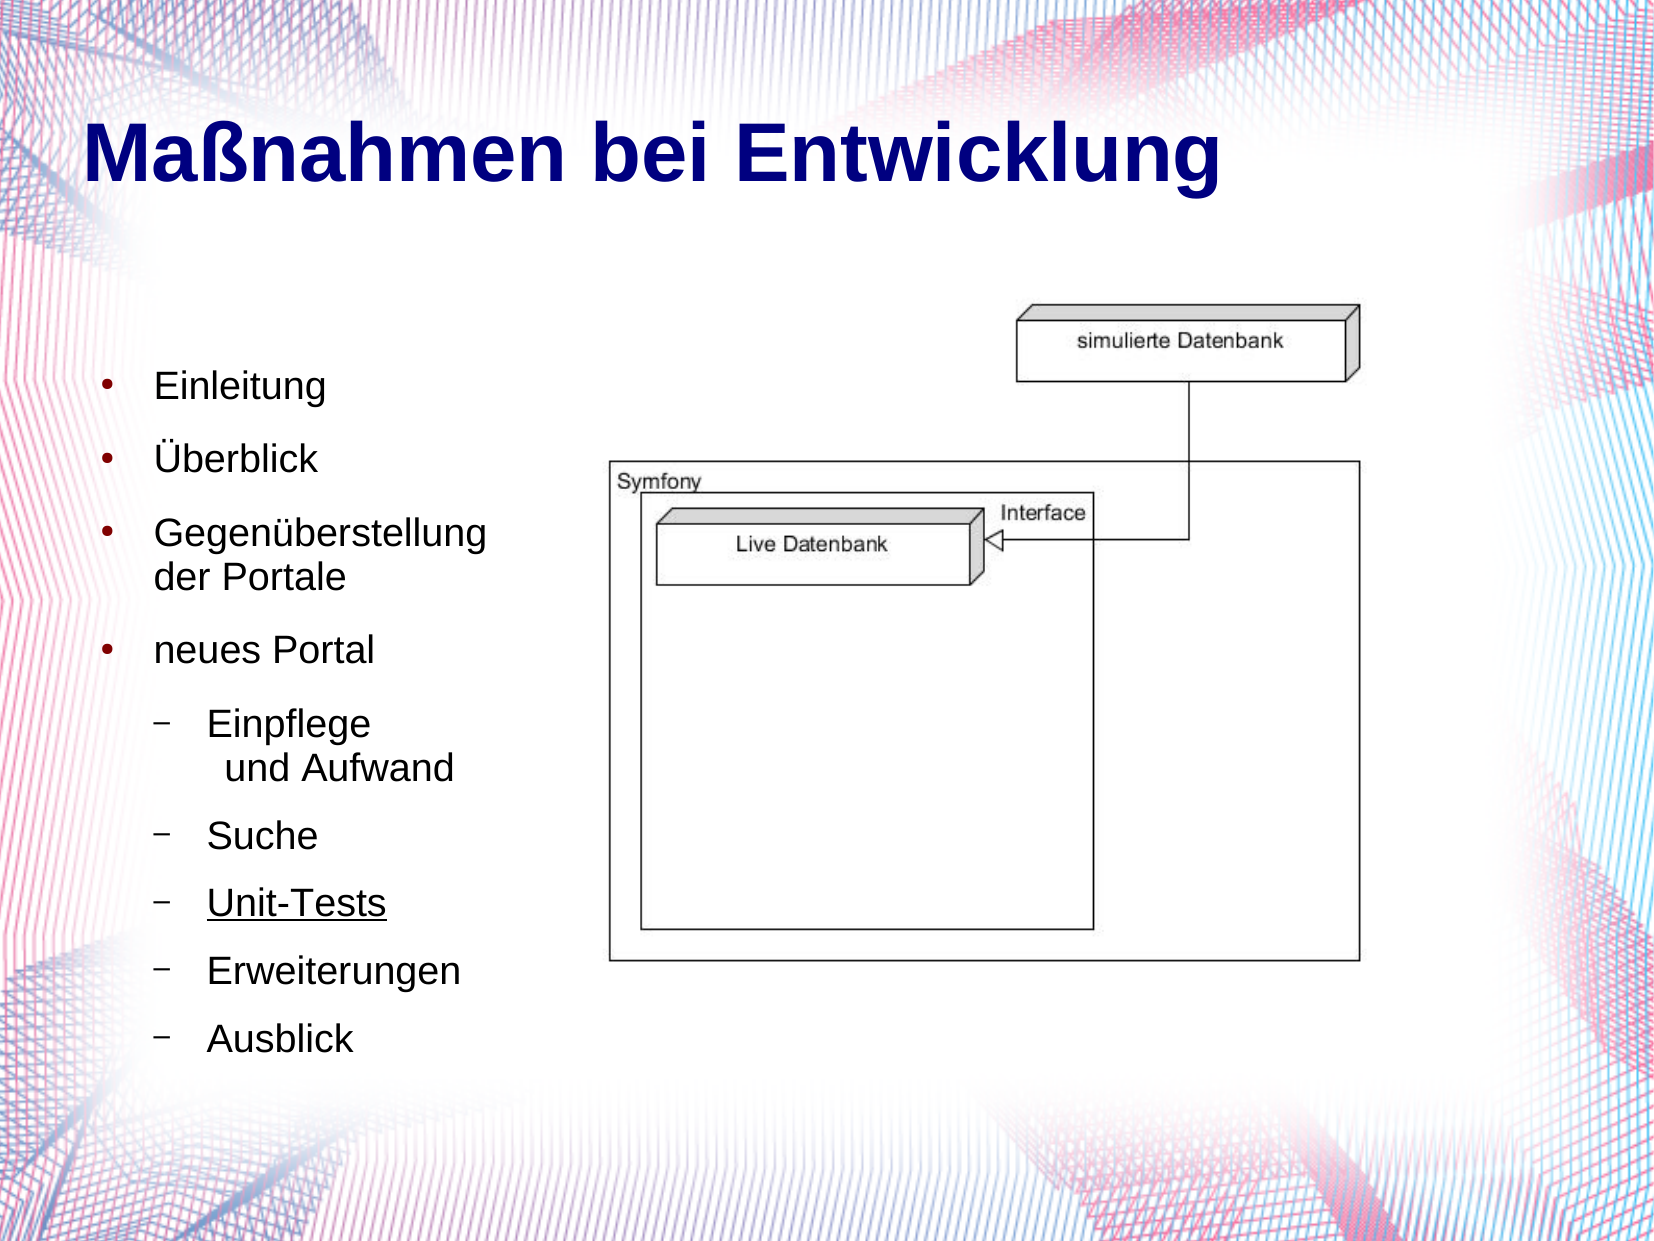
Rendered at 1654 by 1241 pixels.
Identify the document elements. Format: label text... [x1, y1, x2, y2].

list Einleitung Überblick Gegenüberstellung der Portale neues Portal Einpflege und Aufwand Suche Unit-Tests Erweiterungen Ausblick [82, 290, 520, 1109]
list [590, 290, 1572, 1109]
picture [0, 0, 1654, 1241]
title Maßnahmen bei Entwicklung [82, 49, 1571, 257]
